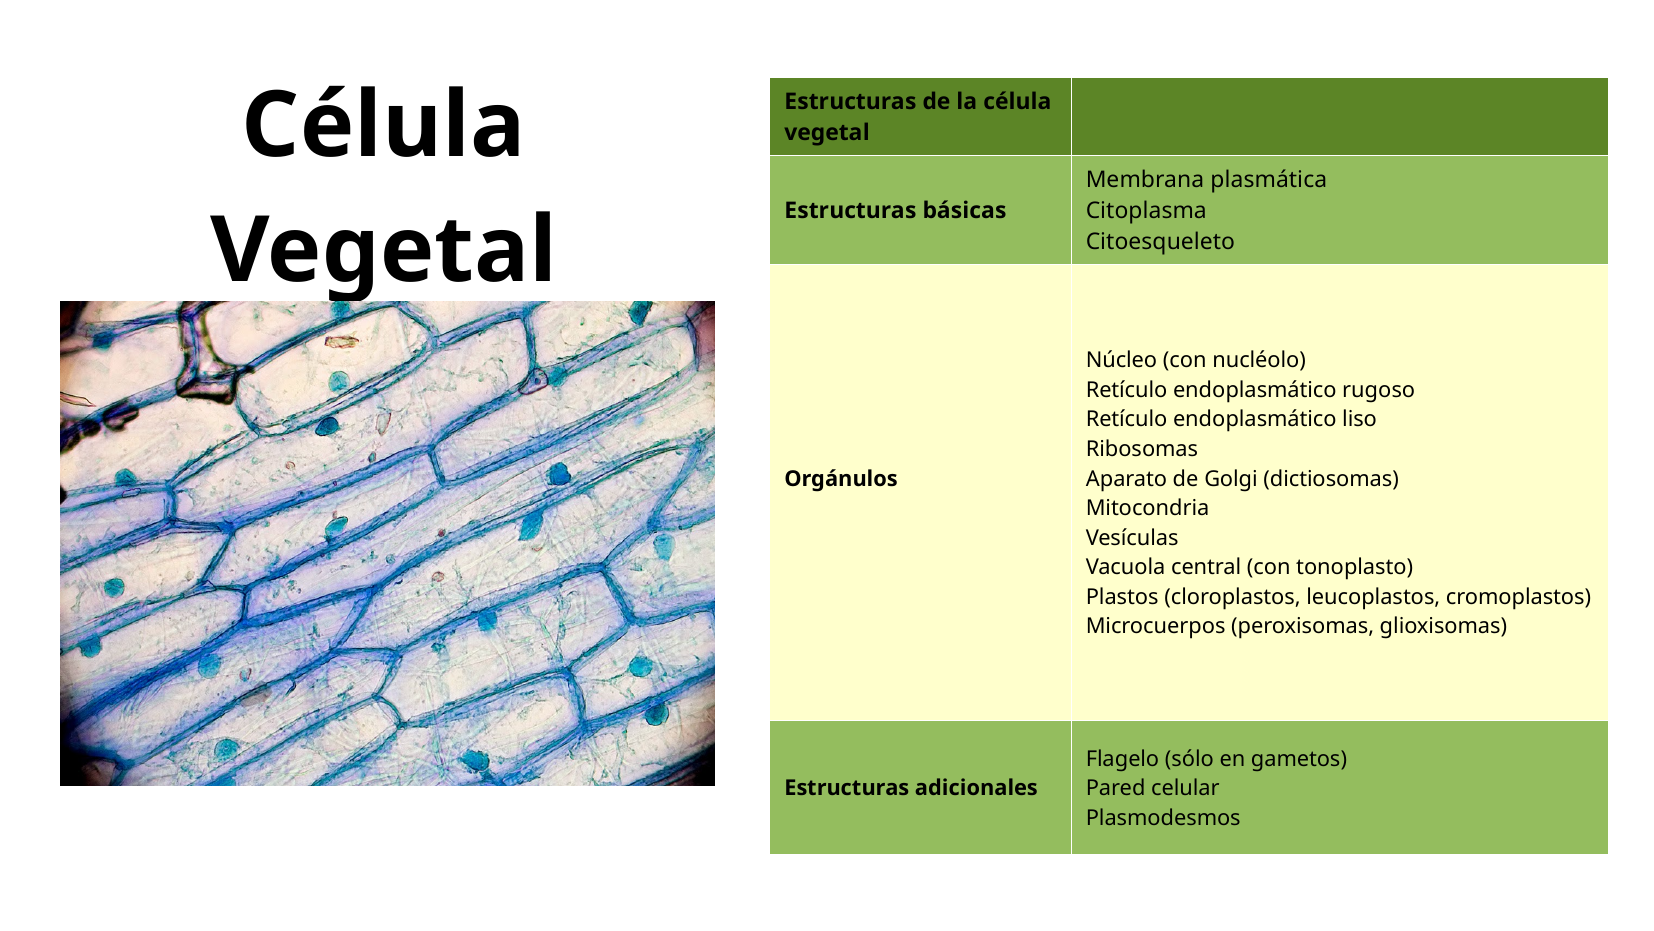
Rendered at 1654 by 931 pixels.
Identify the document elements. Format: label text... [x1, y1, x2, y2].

title Célula Vegetal [70, 70, 697, 296]
table_header Estructuras de la célula vegetal [770, 78, 1071, 155]
picture [60, 301, 715, 786]
table_header [1072, 78, 1608, 155]
table_cell Estructuras adicionales [770, 721, 1071, 854]
table_cell Membrana plasmática Citoplasma Citoesqueleto [1072, 156, 1608, 264]
table_cell Estructuras básicas [770, 156, 1071, 264]
table_cell Núcleo (con nucléolo) Retículo endoplasmático rugoso Retículo endoplasmático liso Ribosomas Aparato de Golgi (dictiosomas) Mitocondria Vesículas Vacuola central (con tonoplasto) Plastos (cloroplastos, leucoplastos, cromoplastos) Microcuerpos (peroxisomas, glioxisomas) [1072, 265, 1608, 720]
table_cell Orgánulos [770, 265, 1071, 720]
table_cell Flagelo (sólo en gametos) Pared celular Plasmodesmos [1072, 721, 1608, 854]
